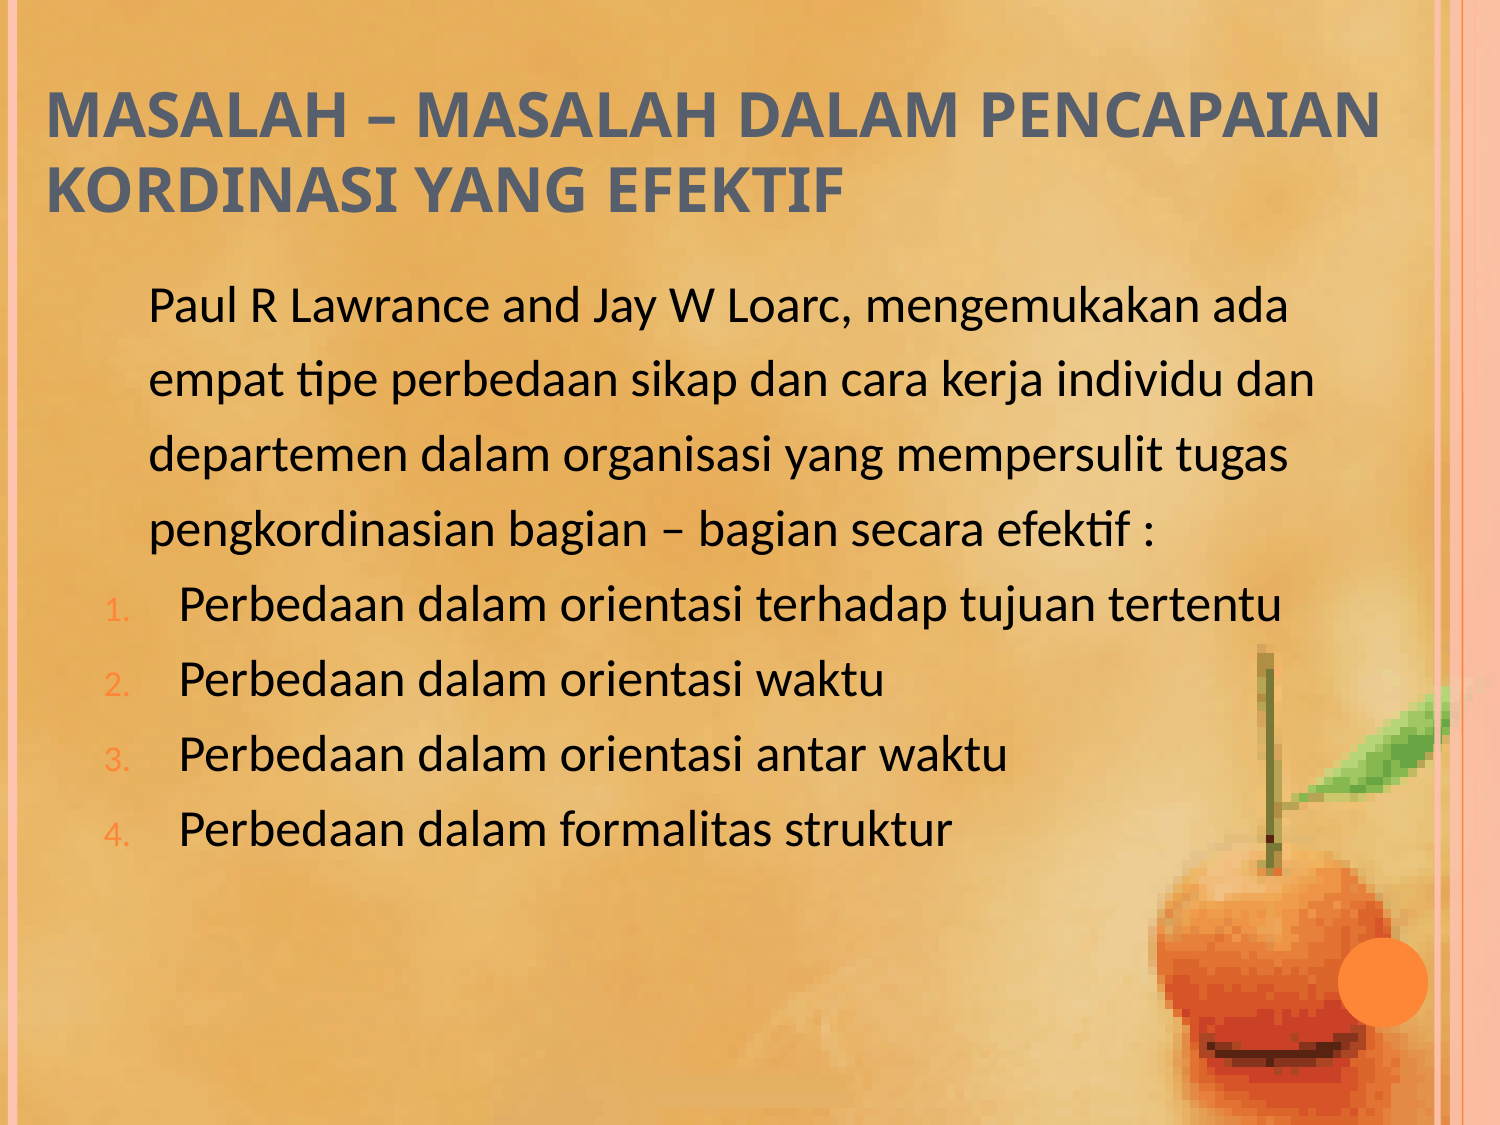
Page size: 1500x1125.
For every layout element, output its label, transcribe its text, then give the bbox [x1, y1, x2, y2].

list Paul R Lawrance and Jay W Loarc, mengemukakan ada empat tipe perbedaan sikap dan cara kerja individu dan departemen dalam organisasi yang mempersulit tugas pengkordinasian bagian – bagian secara efektif : Perbedaan dalam orientasi terhadap tujuan tertentu Perbedaan dalam orientasi waktu Perbedaan dalam orientasi antar waktu Perbedaan dalam formalitas struktur [88, 262, 1436, 1062]
title Masalah – masalah dalam pencapaian kordinasi yang efektif [29, 45, 1436, 233]
